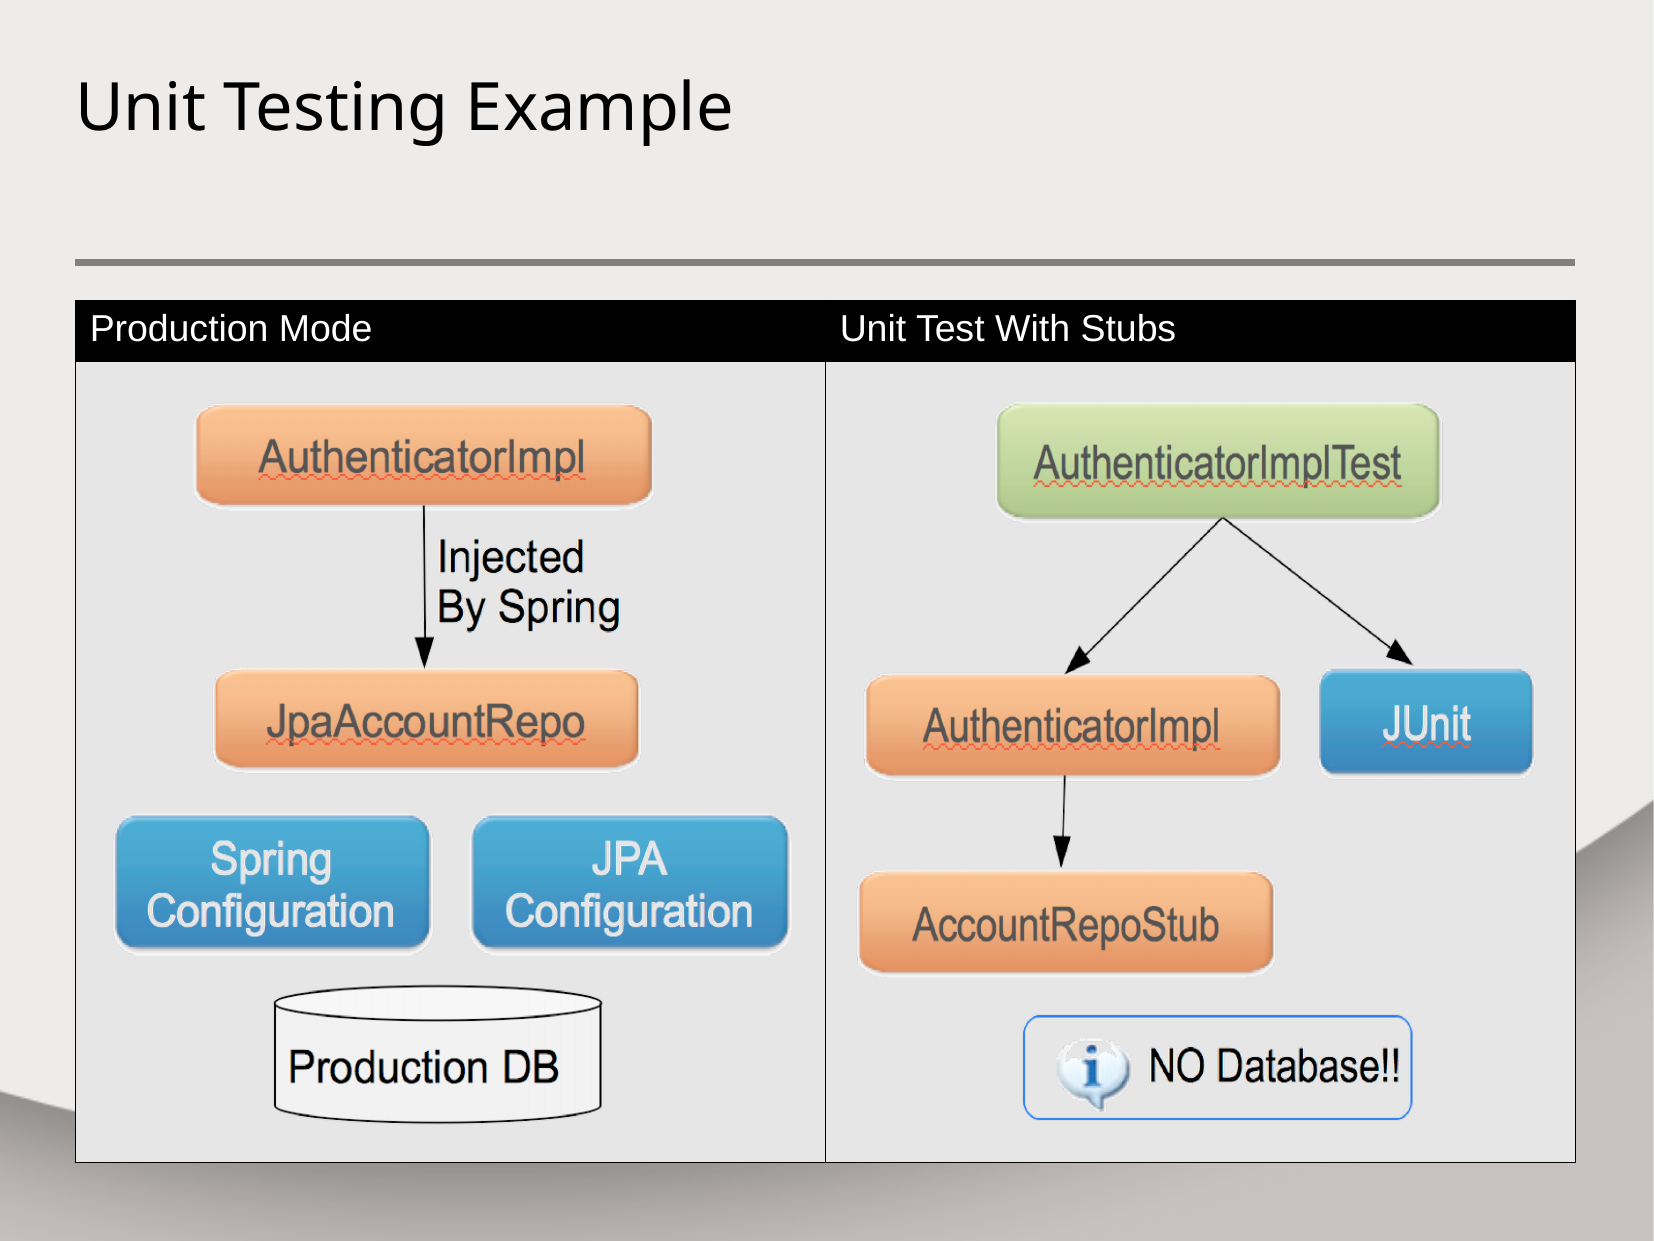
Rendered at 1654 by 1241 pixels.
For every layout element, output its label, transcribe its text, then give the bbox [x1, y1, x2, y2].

table_cell [1564, 362, 1575, 1162]
title Unit Testing Example [75, 75, 1576, 226]
table_header Production Mode [76, 301, 825, 359]
table_cell [76, 1140, 813, 1162]
table_header Unit Test With Stubs [826, 301, 1575, 361]
picture [0, 0, 1654, 1241]
